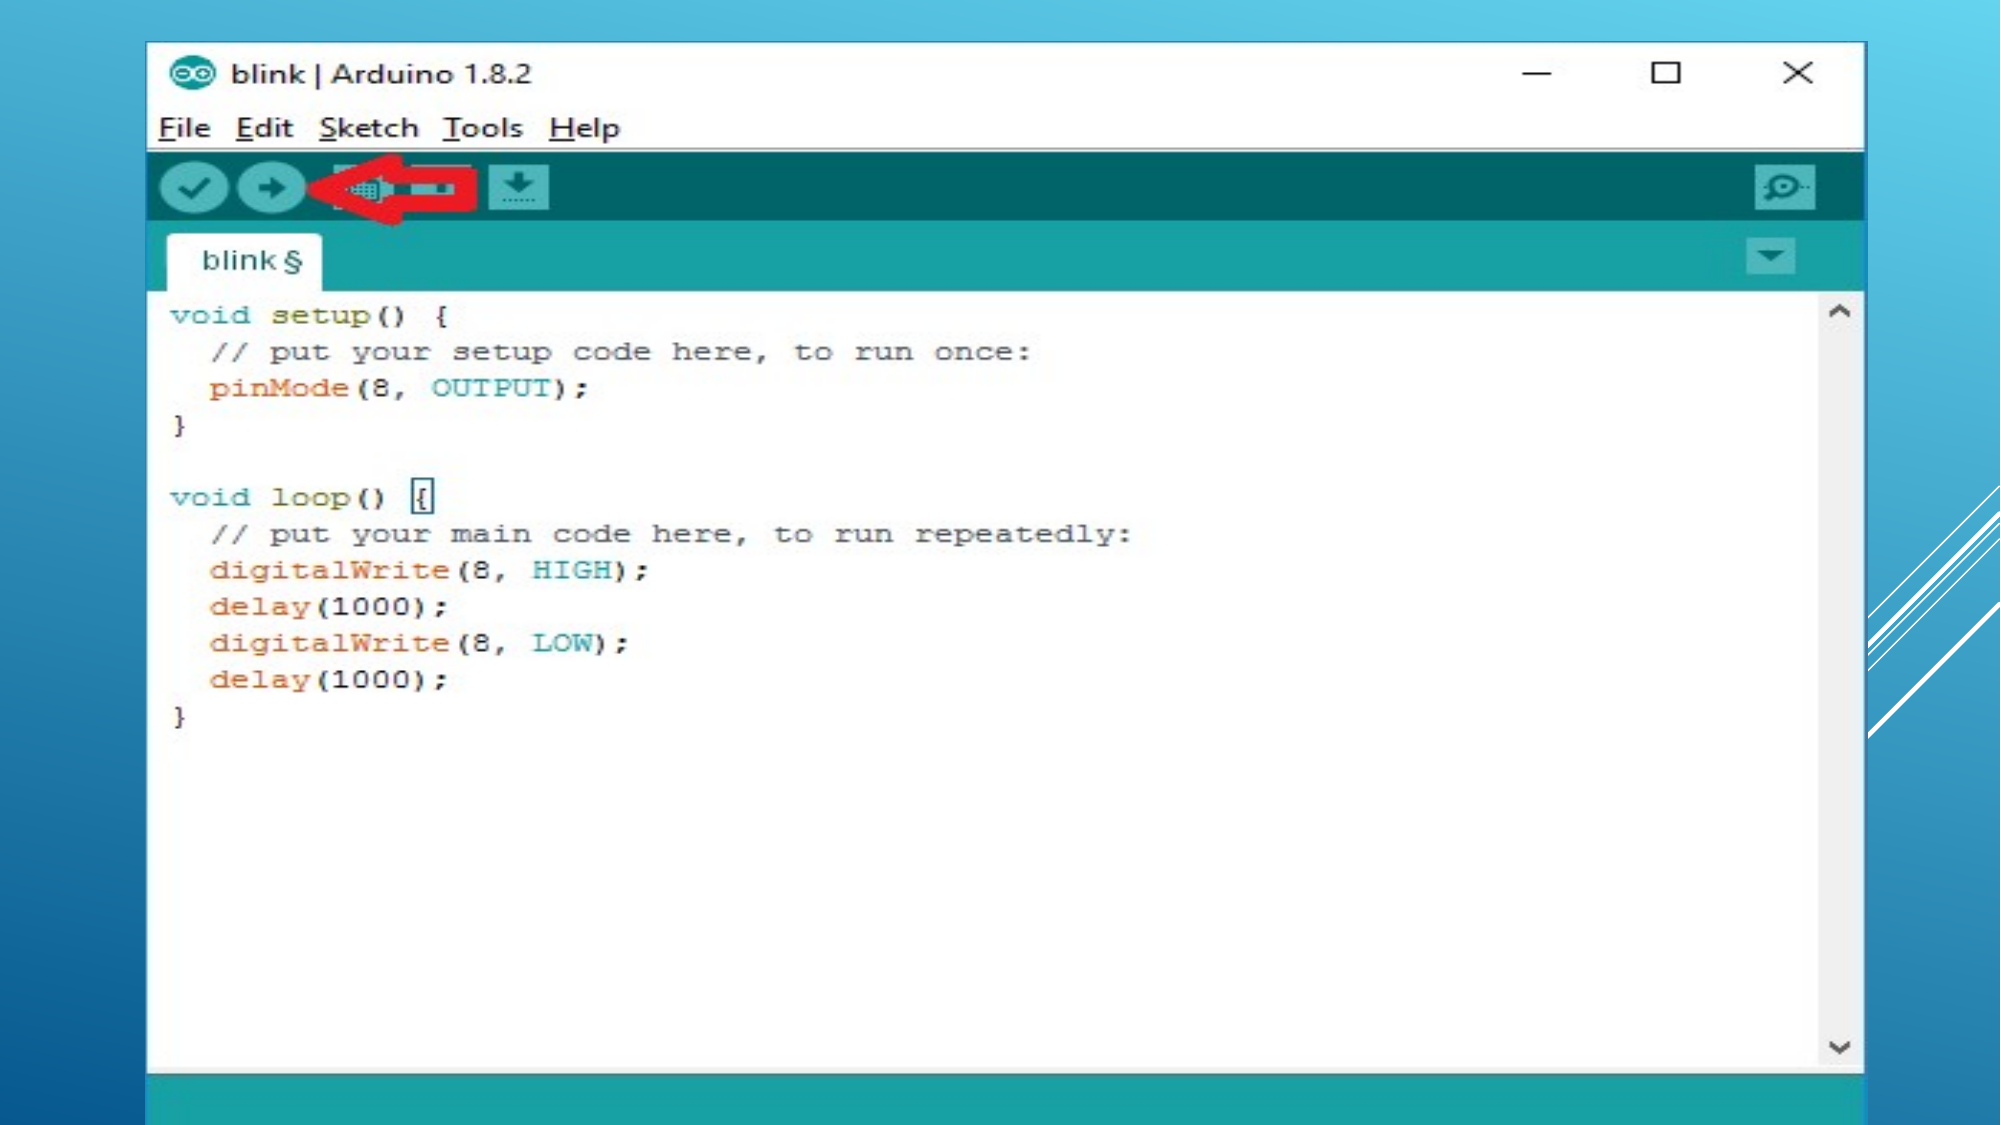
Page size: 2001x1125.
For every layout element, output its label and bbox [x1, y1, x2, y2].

picture [145, 41, 1868, 1125]
